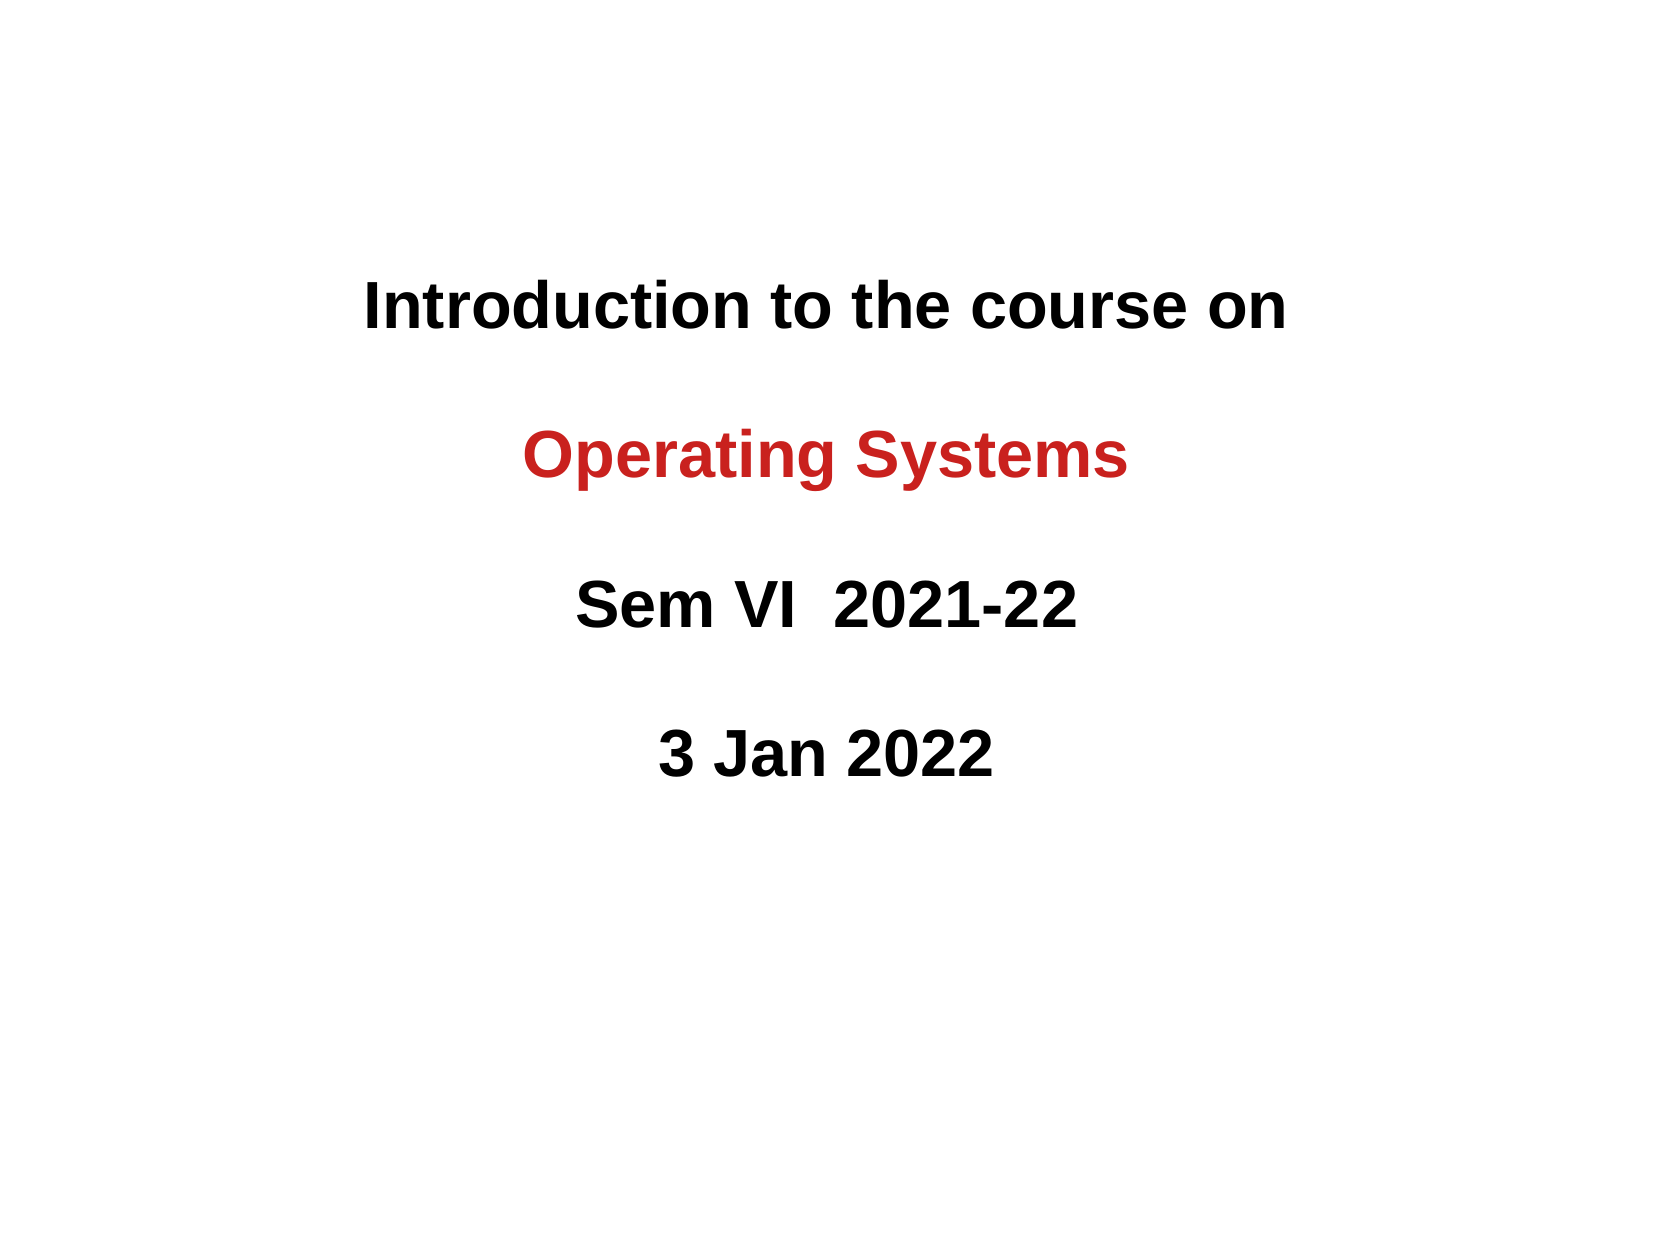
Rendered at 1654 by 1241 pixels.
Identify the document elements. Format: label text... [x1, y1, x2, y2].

subtitle Introduction to the course on Operating Systems Sem VI 2021-22 3 Jan 2022 [82, 49, 1571, 1010]
